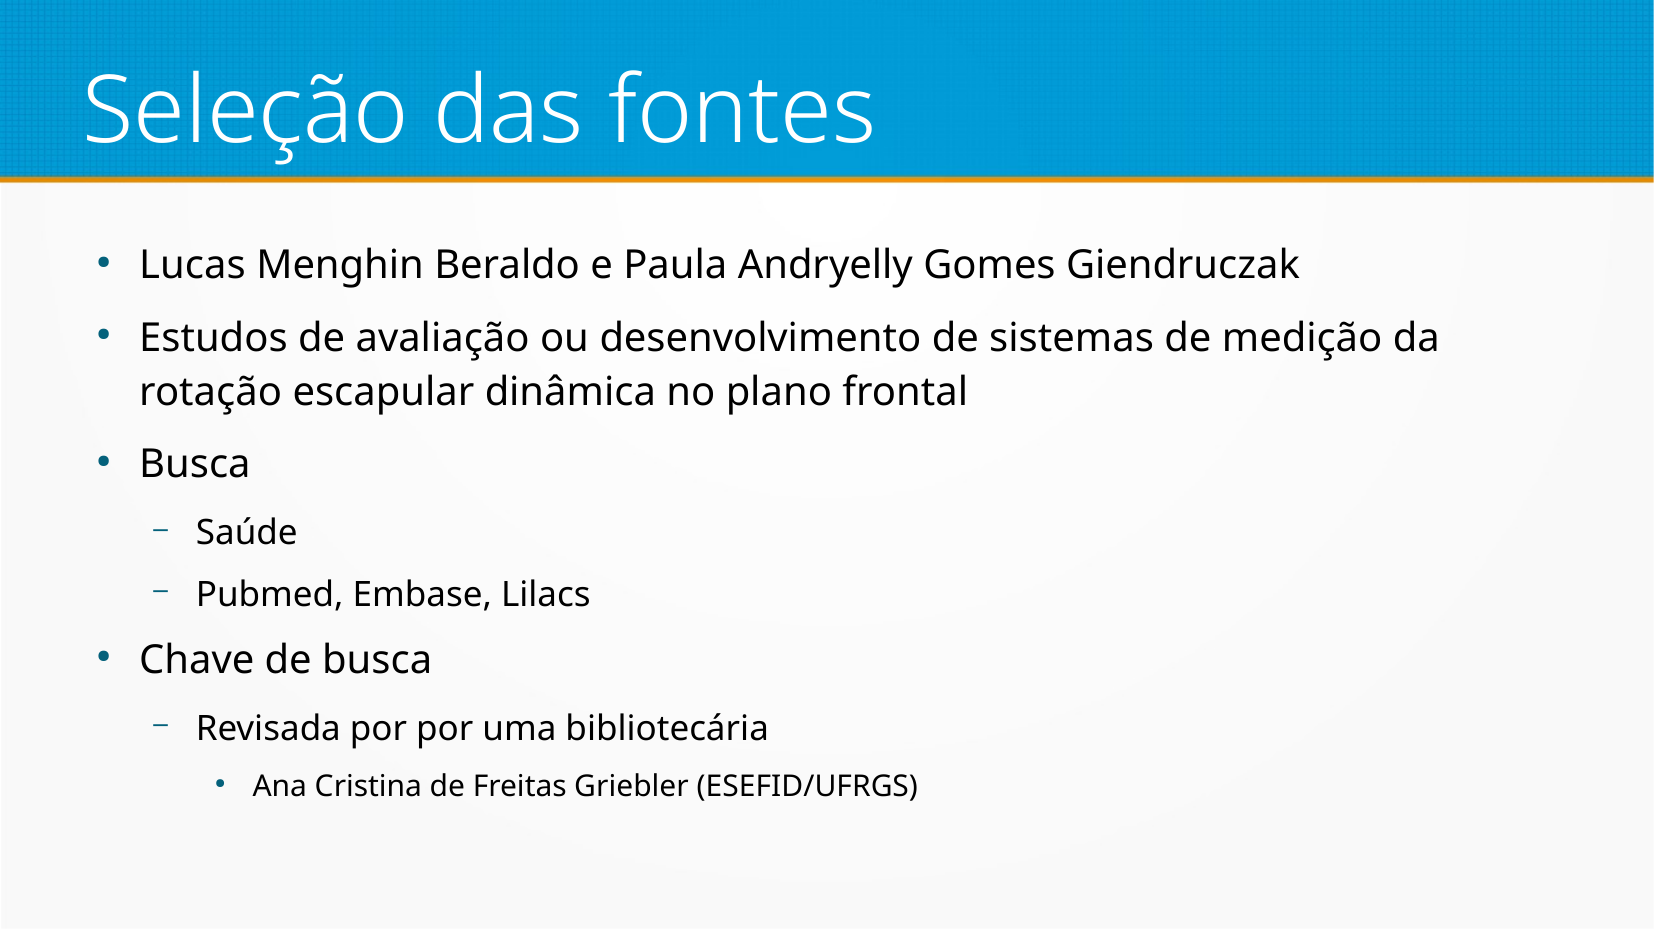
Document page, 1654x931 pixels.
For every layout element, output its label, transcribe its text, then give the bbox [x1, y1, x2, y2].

list Lucas Menghin Beraldo e Paula Andryelly Gomes Giendruczak Estudos de avaliação ou desenvolvimento de sistemas de medição da rotação escapular dinâmica no plano frontal Busca Saúde Pubmed, Embase, Lilacs Chave de busca Revisada por por uma bibliotecária Ana Cristina de Freitas Griebler (ESEFID/UFRGS) [82, 236, 1563, 811]
picture [0, 175, 1654, 931]
title Seleção das fontes [82, 14, 1571, 171]
